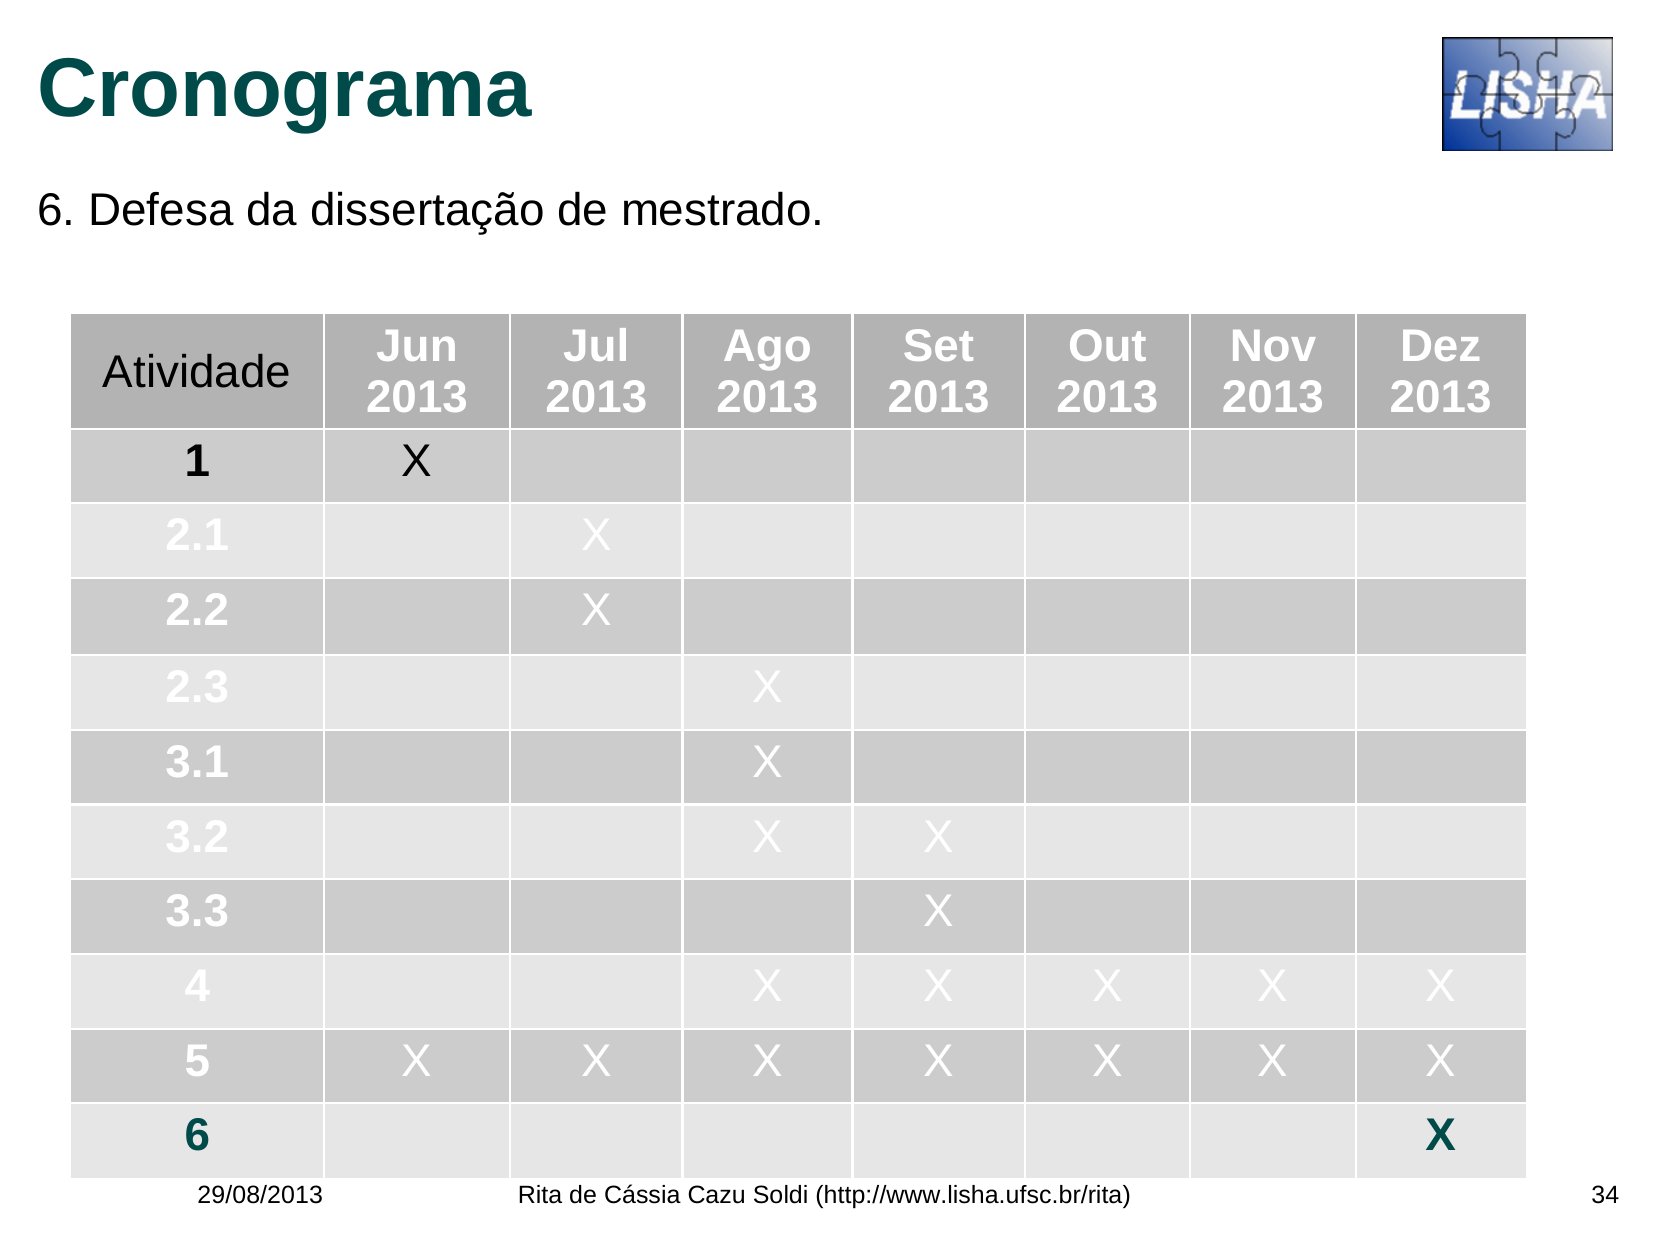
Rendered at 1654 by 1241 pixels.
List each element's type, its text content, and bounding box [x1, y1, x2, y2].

table_cell [684, 579, 851, 654]
table_cell [1026, 504, 1189, 577]
table_cell [511, 1104, 681, 1178]
table_cell [1191, 656, 1355, 729]
table_cell X [854, 1030, 1024, 1102]
table_cell [1357, 731, 1526, 803]
table_cell [1191, 430, 1355, 502]
table_cell [854, 731, 1024, 803]
table_cell X [684, 731, 851, 803]
table_cell [1026, 1104, 1189, 1178]
table_cell [325, 579, 509, 654]
table_cell [1357, 656, 1526, 729]
table_cell [1357, 806, 1526, 878]
table_cell [1357, 880, 1526, 953]
table_header Nov 2013 [1191, 314, 1355, 428]
table_cell X [684, 656, 851, 729]
table_cell [1357, 430, 1526, 502]
title Cronograma [37, 37, 1426, 151]
table_cell X [854, 806, 1024, 878]
table_cell X [511, 579, 681, 654]
table_cell X [1026, 1030, 1189, 1102]
table_header Out 2013 [1026, 314, 1189, 428]
table_cell 2.1 [71, 504, 323, 577]
table_cell X [1191, 955, 1355, 1028]
table_cell [854, 504, 1024, 577]
table_cell X [684, 955, 851, 1028]
table_cell X [1191, 1030, 1355, 1102]
table_cell X [325, 430, 509, 502]
table_cell [854, 430, 1024, 502]
table_cell [511, 955, 681, 1028]
table_cell [1357, 579, 1526, 654]
table_cell X [854, 955, 1024, 1028]
table_cell 5 [71, 1030, 323, 1102]
table_cell X [684, 806, 851, 878]
table_cell [684, 504, 851, 577]
table_cell [325, 731, 509, 803]
table_cell [854, 656, 1024, 729]
table_header Atividade [71, 314, 323, 428]
table_cell X [325, 1030, 509, 1102]
table_cell [325, 504, 509, 577]
table_cell X [854, 880, 1024, 953]
table_cell [1191, 504, 1355, 577]
table_cell 2.2 [71, 579, 323, 654]
table_cell [1191, 806, 1355, 878]
table_cell X [684, 1030, 851, 1102]
table_cell [325, 656, 509, 729]
table_cell [1026, 430, 1189, 502]
table_cell X [1357, 955, 1526, 1028]
table_cell [1026, 806, 1189, 878]
table_cell [325, 1104, 509, 1178]
table_cell [511, 880, 681, 953]
table_cell 3.2 [71, 806, 323, 878]
table_cell 4 [71, 955, 323, 1028]
table_cell [511, 656, 681, 729]
table_cell [854, 1104, 1024, 1178]
table_cell [1357, 504, 1526, 577]
table_cell [325, 880, 509, 953]
table_cell [1026, 731, 1189, 803]
table_cell [511, 430, 681, 502]
table_header Set 2013 [854, 314, 1024, 428]
table_cell 1 [71, 430, 323, 502]
table_cell X [511, 504, 681, 577]
table_cell X [1357, 1030, 1526, 1102]
table_cell [1191, 880, 1355, 953]
table_cell X [511, 1030, 681, 1102]
table_header Jul 2013 [511, 314, 681, 428]
table_cell [1026, 880, 1189, 953]
table_header Ago 2013 [684, 314, 851, 428]
picture [1442, 37, 1613, 151]
table_cell [1191, 731, 1355, 803]
list 6. Defesa da dissertação de mestrado. [37, 183, 1613, 296]
table_cell [1191, 579, 1355, 654]
table_cell [1026, 656, 1189, 729]
table_cell [684, 430, 851, 502]
table_cell [511, 731, 681, 803]
table_cell X [1357, 1104, 1526, 1178]
table_cell X [1026, 955, 1189, 1028]
table_cell 2.3 [71, 656, 323, 729]
table_cell 6 [71, 1104, 323, 1178]
table_cell [854, 579, 1024, 654]
table_cell 3.1 [71, 731, 323, 803]
table_cell [325, 955, 509, 1028]
table_cell [325, 806, 509, 878]
table_header Dez 2013 [1357, 314, 1526, 428]
table_cell 3.3 [71, 880, 323, 953]
table_cell [684, 1104, 851, 1178]
table_cell [511, 806, 681, 878]
table_header Jun 2013 [325, 314, 509, 428]
table_cell [1026, 579, 1189, 654]
table_cell [684, 880, 851, 953]
table_cell [1191, 1104, 1355, 1178]
